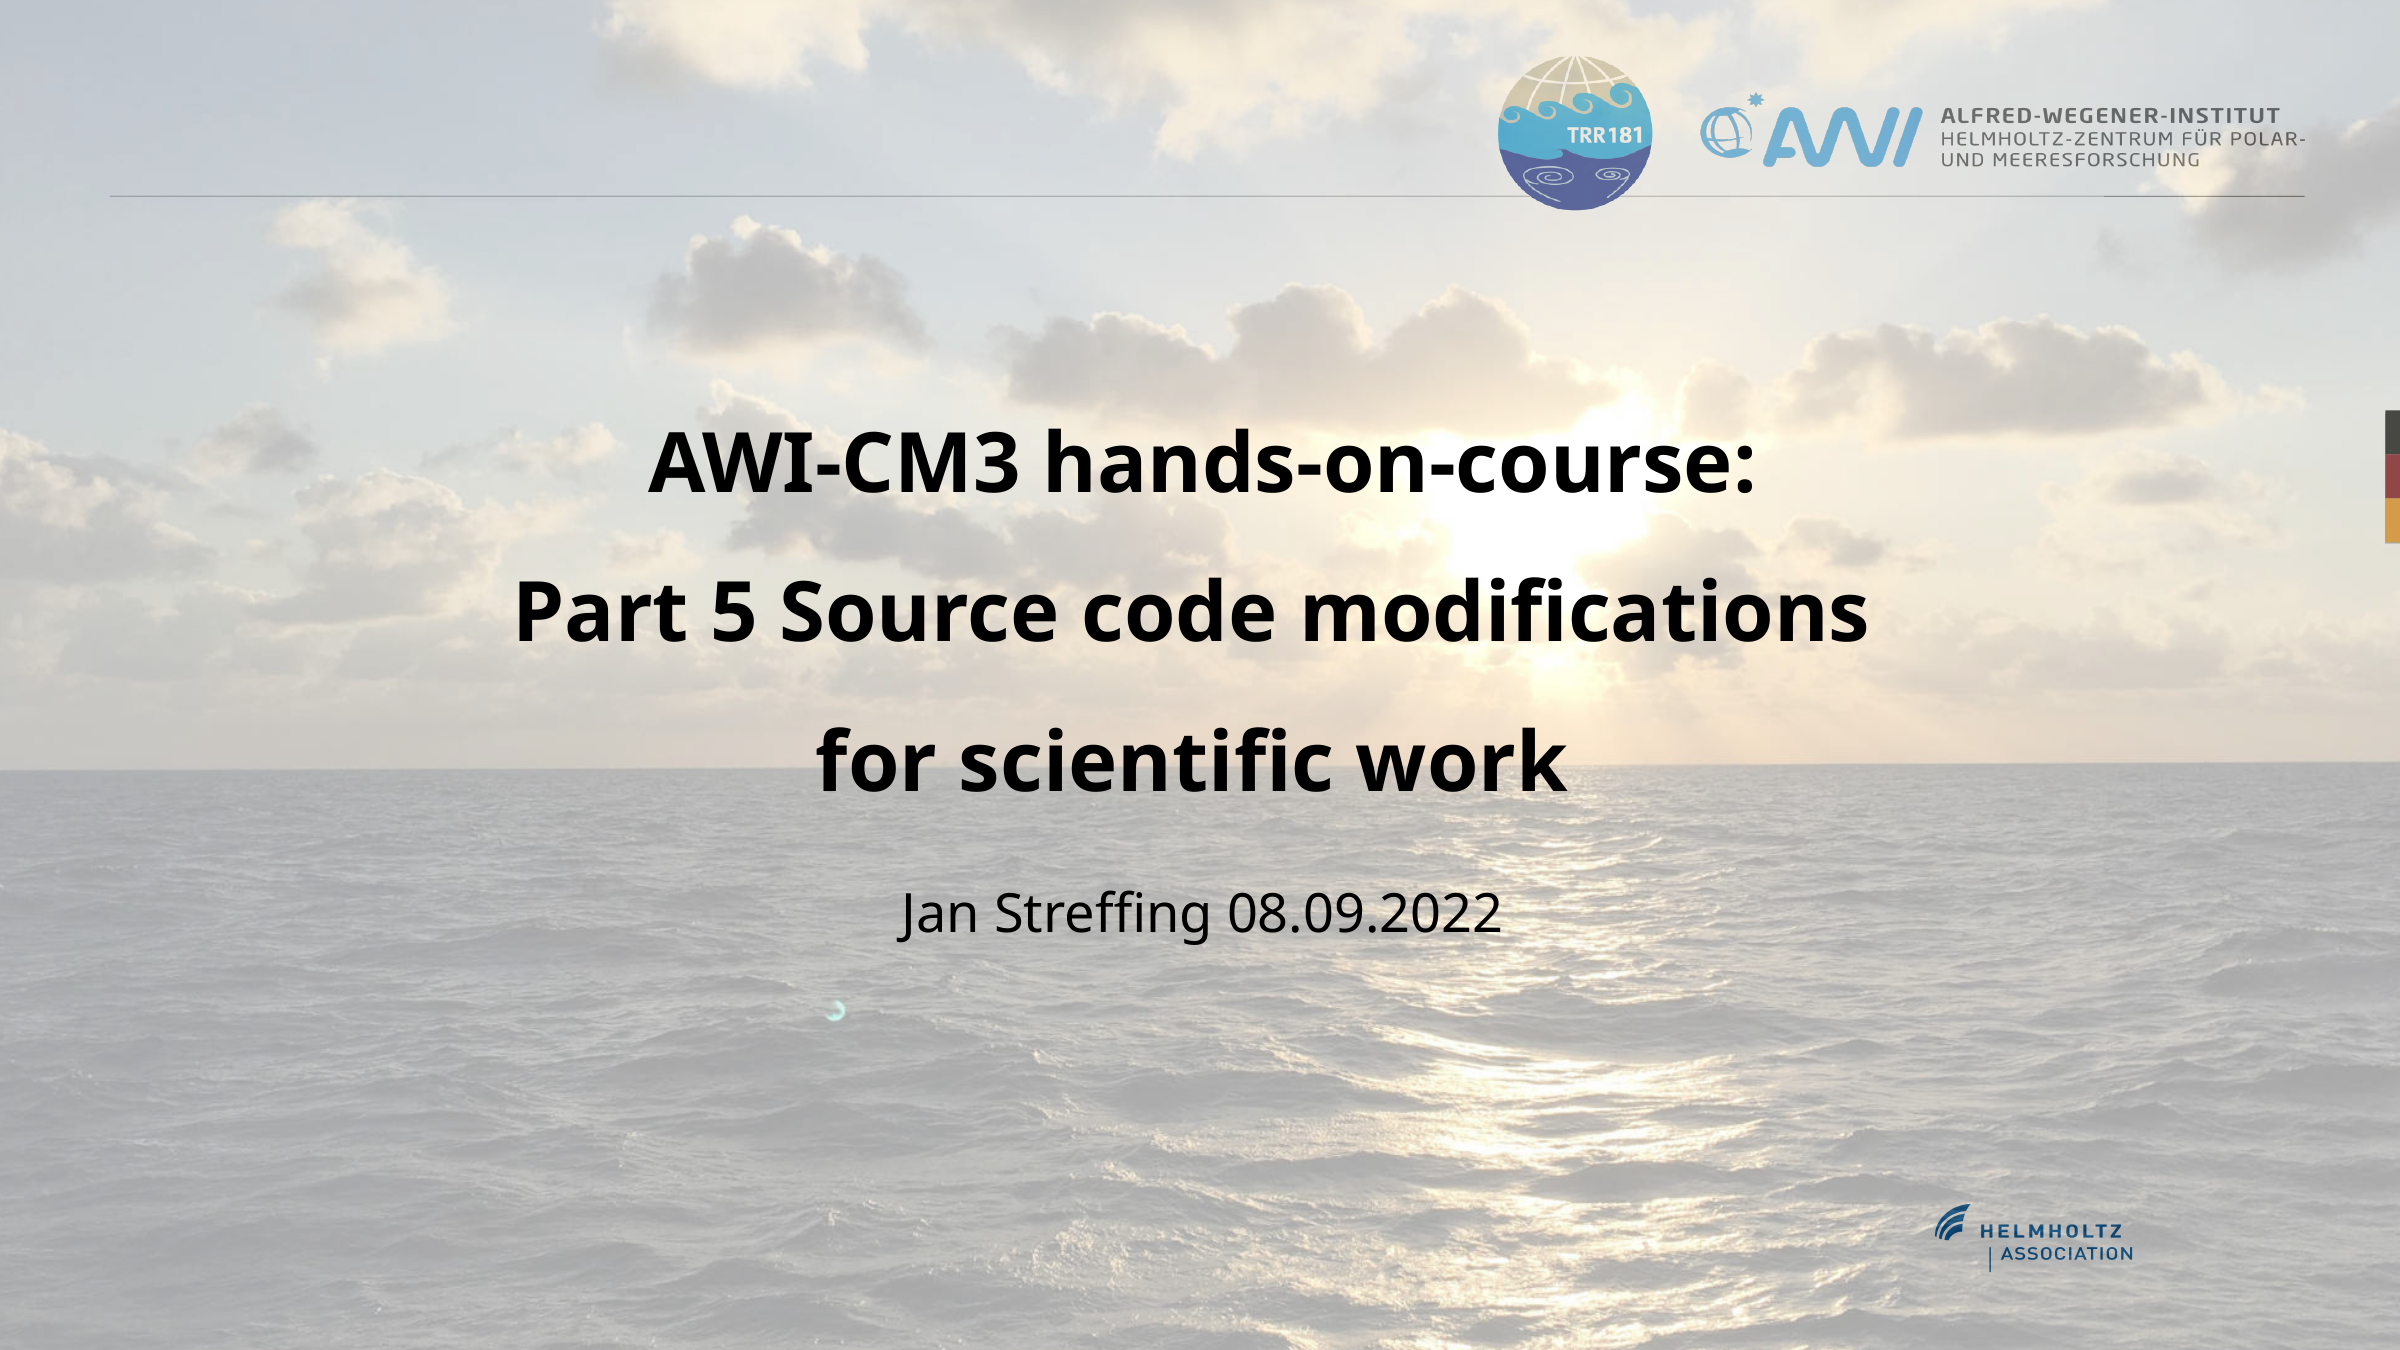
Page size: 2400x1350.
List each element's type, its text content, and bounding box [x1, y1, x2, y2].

picture [0, 0, 2400, 1350]
text_box AWI-CM3 hands-on-course: Part 5 Source code modifications for scientific work Jan Streffing 08.09.2022 [109, 232, 2297, 1286]
